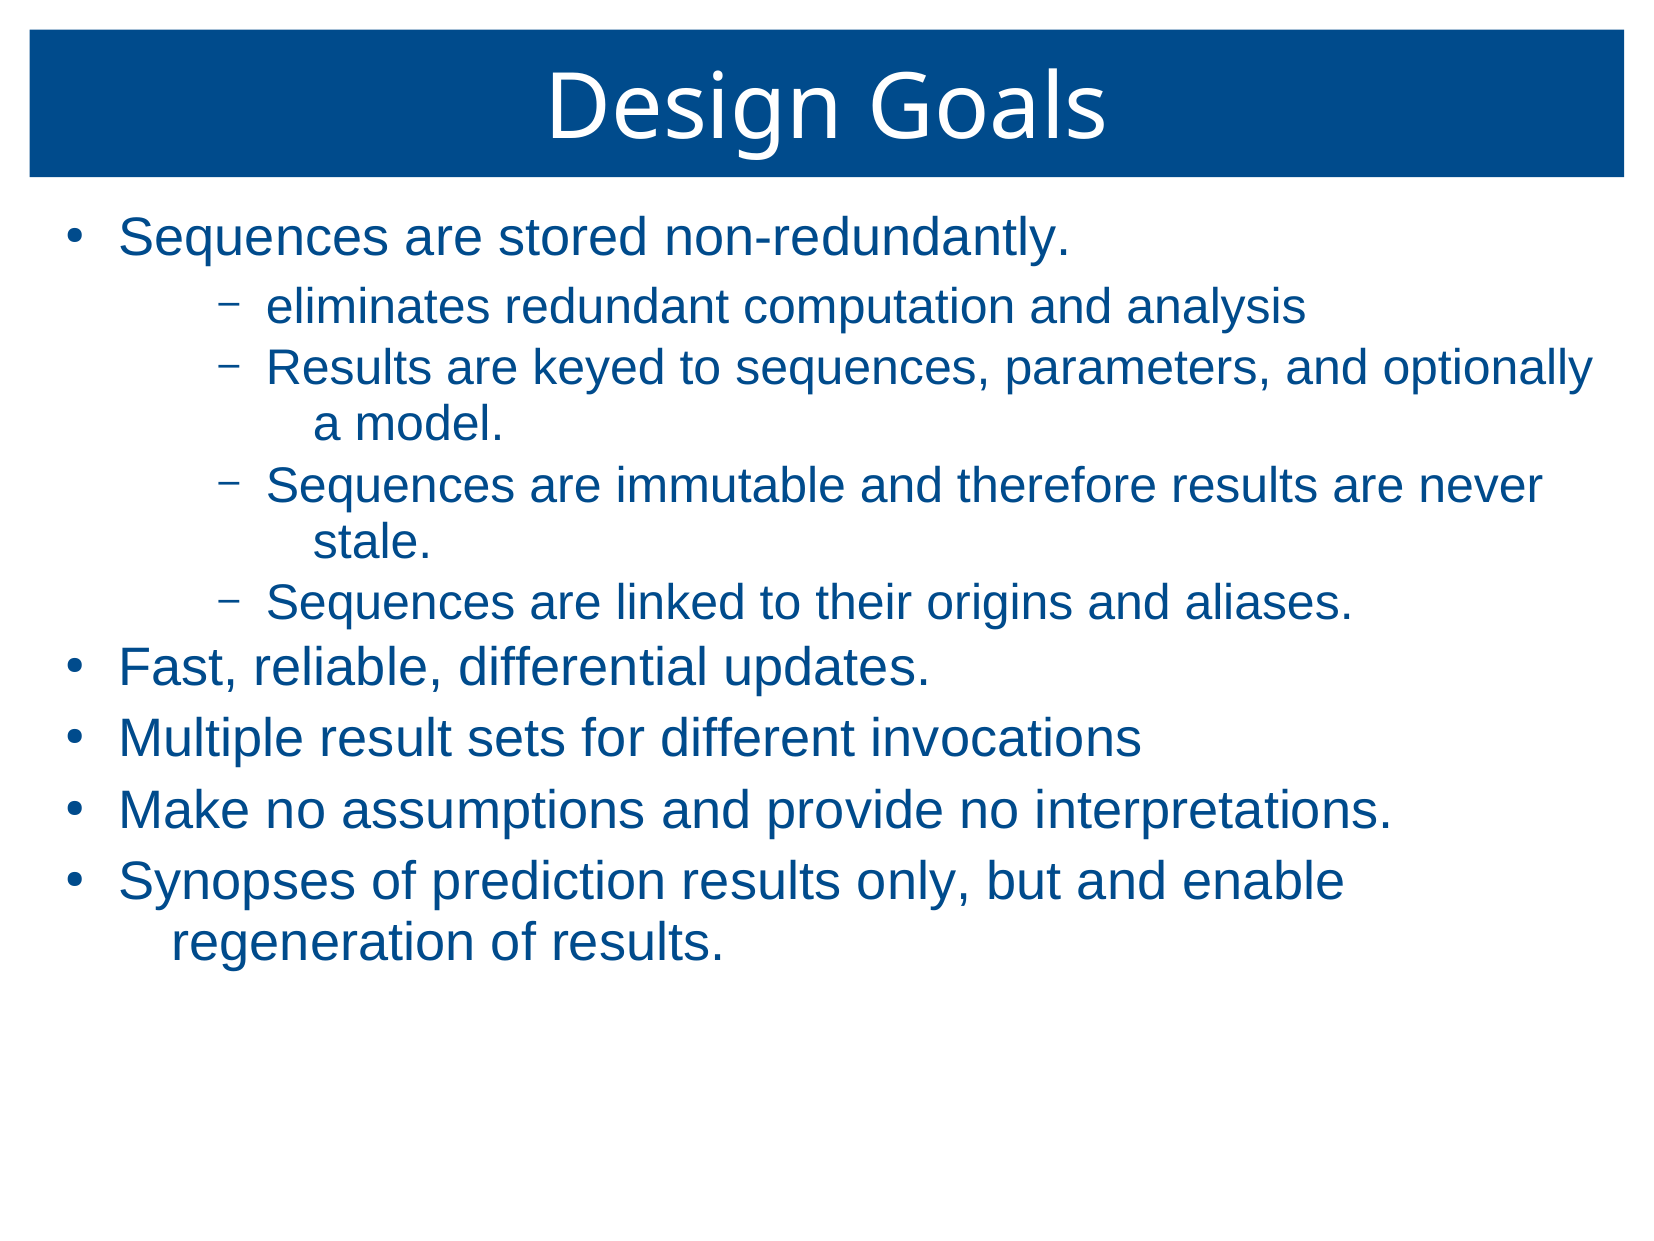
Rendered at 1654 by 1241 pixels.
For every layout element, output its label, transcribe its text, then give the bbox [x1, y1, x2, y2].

title Design Goals [29, 29, 1625, 178]
list Sequences are stored non-redundantly. eliminates redundant computation and analysis Results are keyed to sequences, parameters, and optionally a model. Sequences are immutable and therefore results are never stale. Sequences are linked to their origins and aliases. Fast, reliable, differential updates. Multiple result sets for different invocations Make no assumptions and provide no interpretations. Synopses of prediction results only, but and enable regeneration of results. [29, 206, 1625, 1152]
